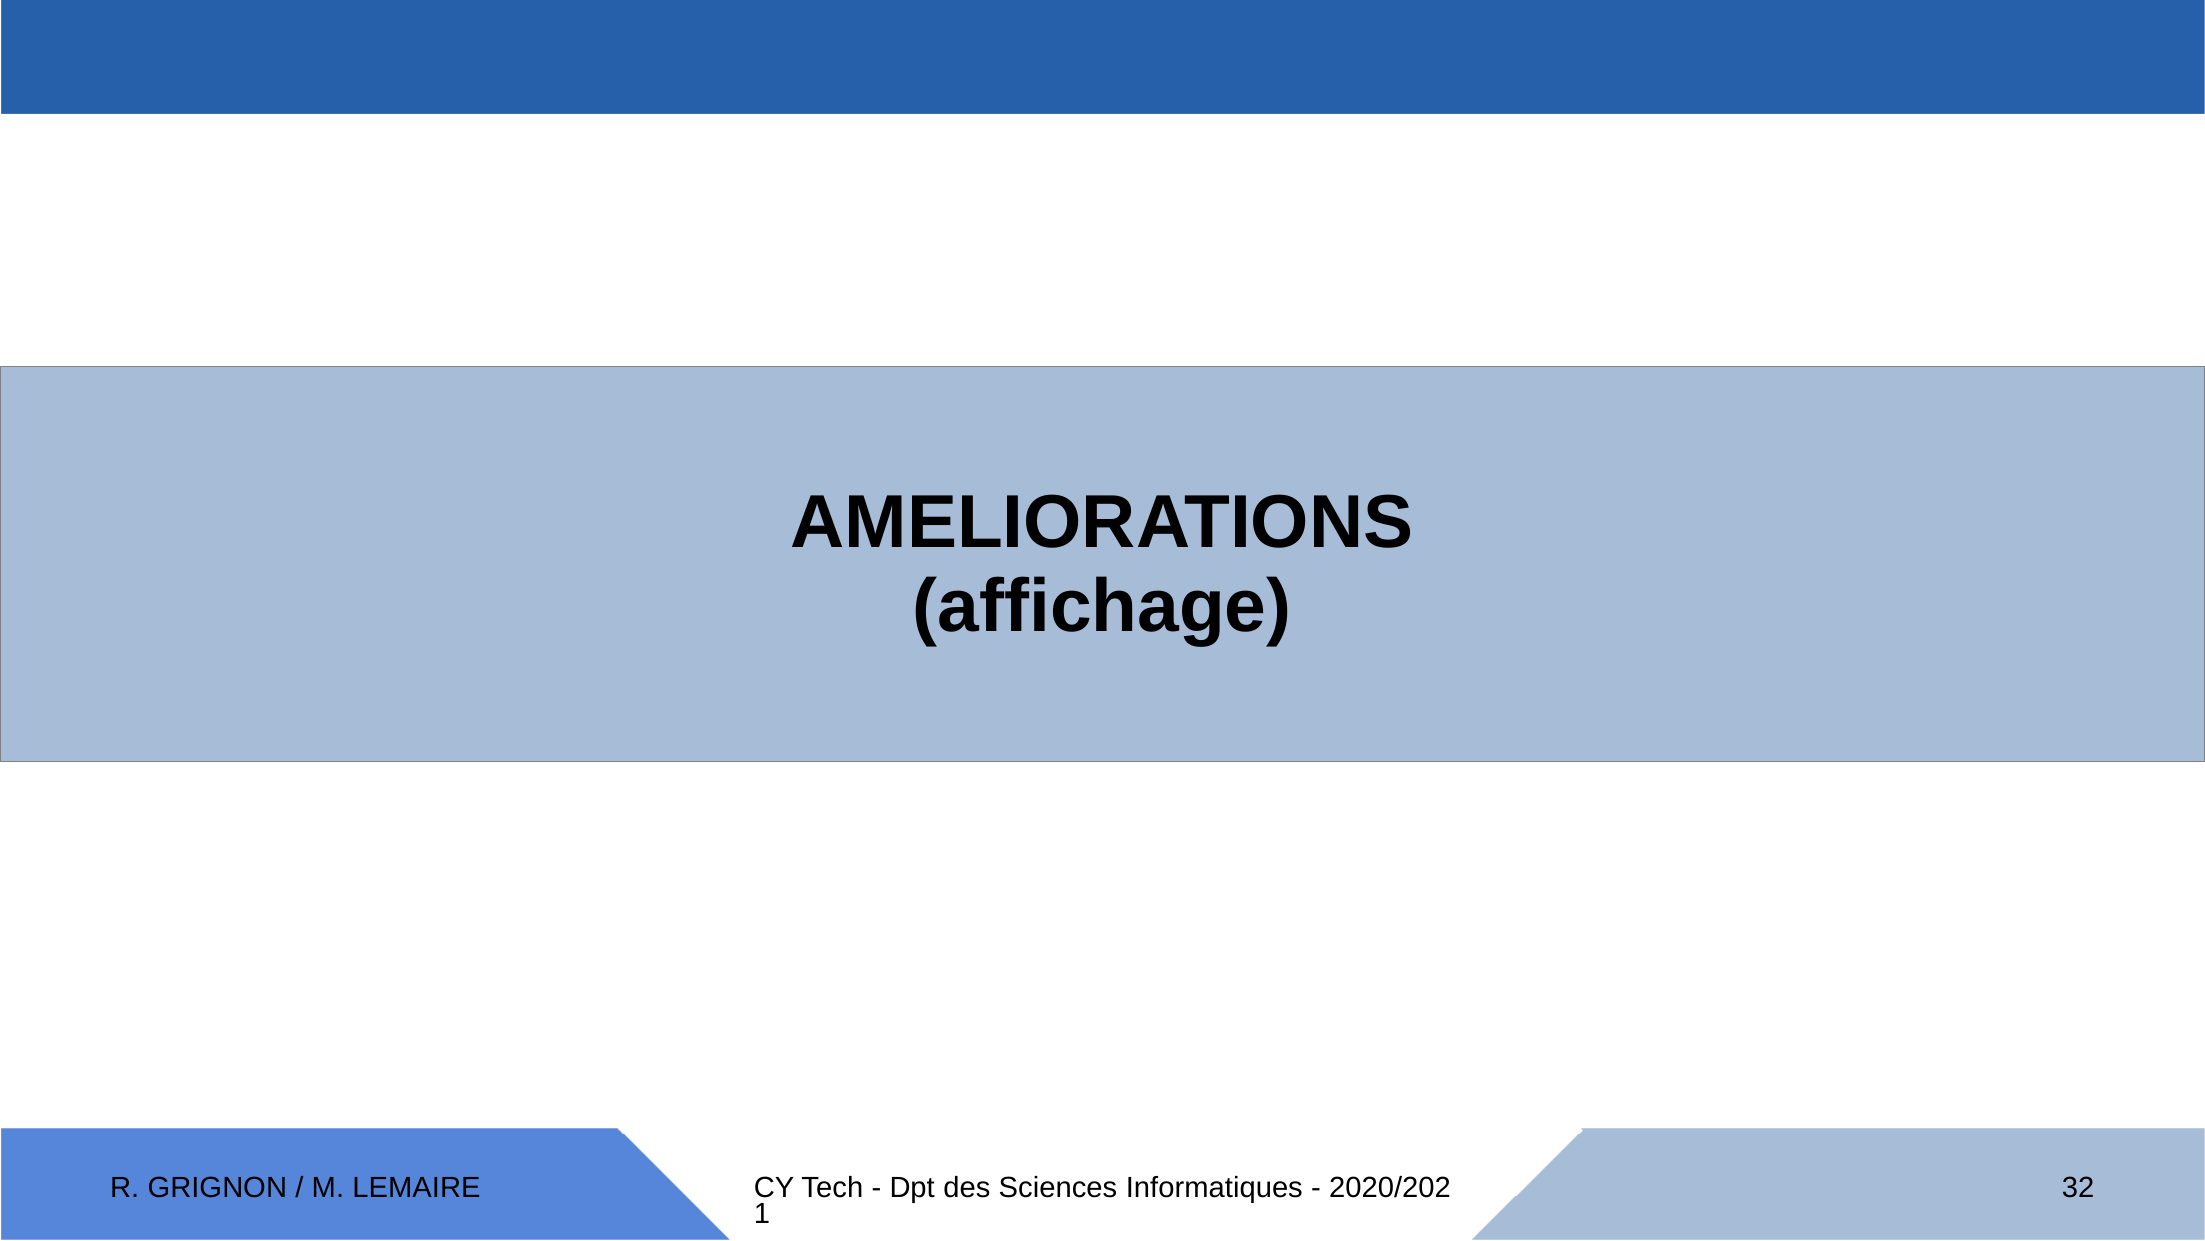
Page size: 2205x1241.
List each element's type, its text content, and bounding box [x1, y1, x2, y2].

picture [0, 762, 2205, 1241]
text_box AMELIORATIONS (affichage) [0, 366, 2205, 762]
picture [0, 0, 2205, 366]
